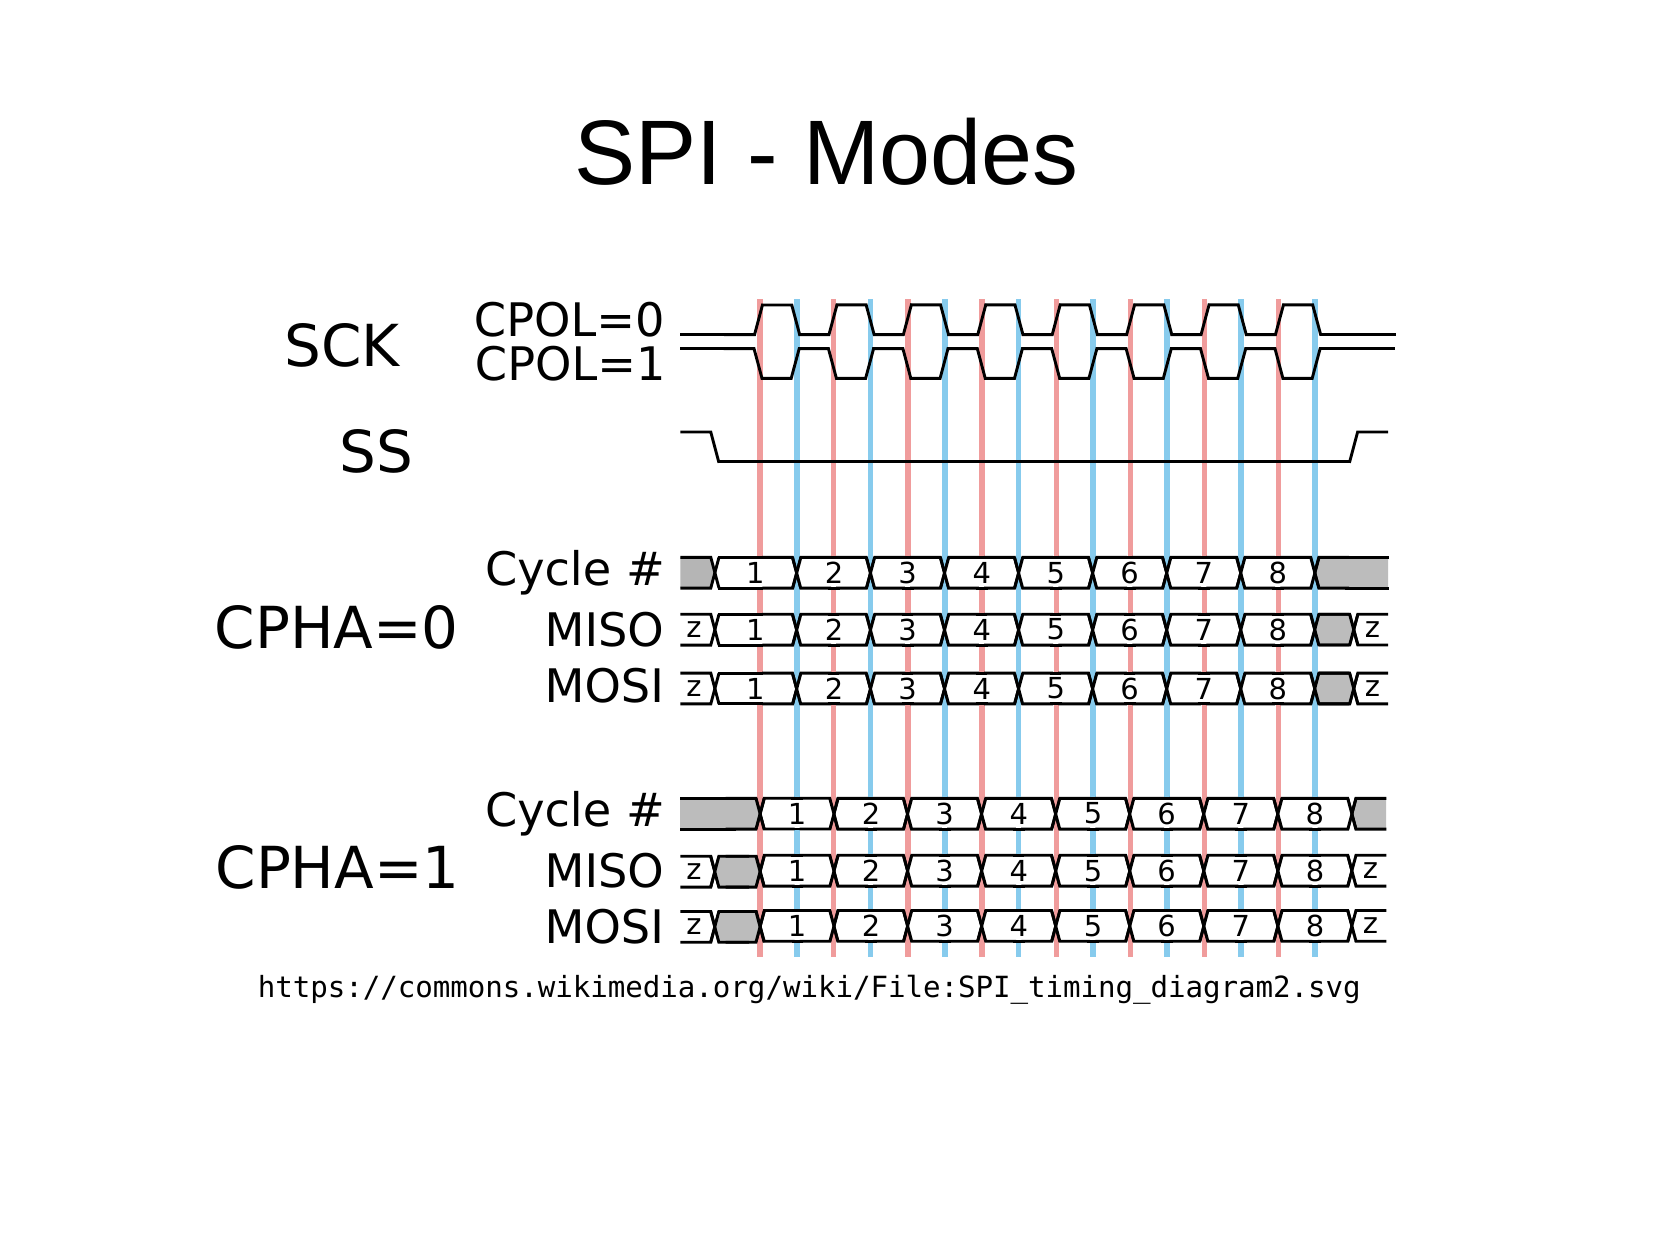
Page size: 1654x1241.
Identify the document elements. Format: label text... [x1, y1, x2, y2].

picture [185, 266, 1433, 993]
title SPI - Modes [82, 49, 1571, 257]
text_box https://commons.wikimedia.org/wiki/File:SPI_timing_diagram2.svg [243, 963, 1376, 1013]
